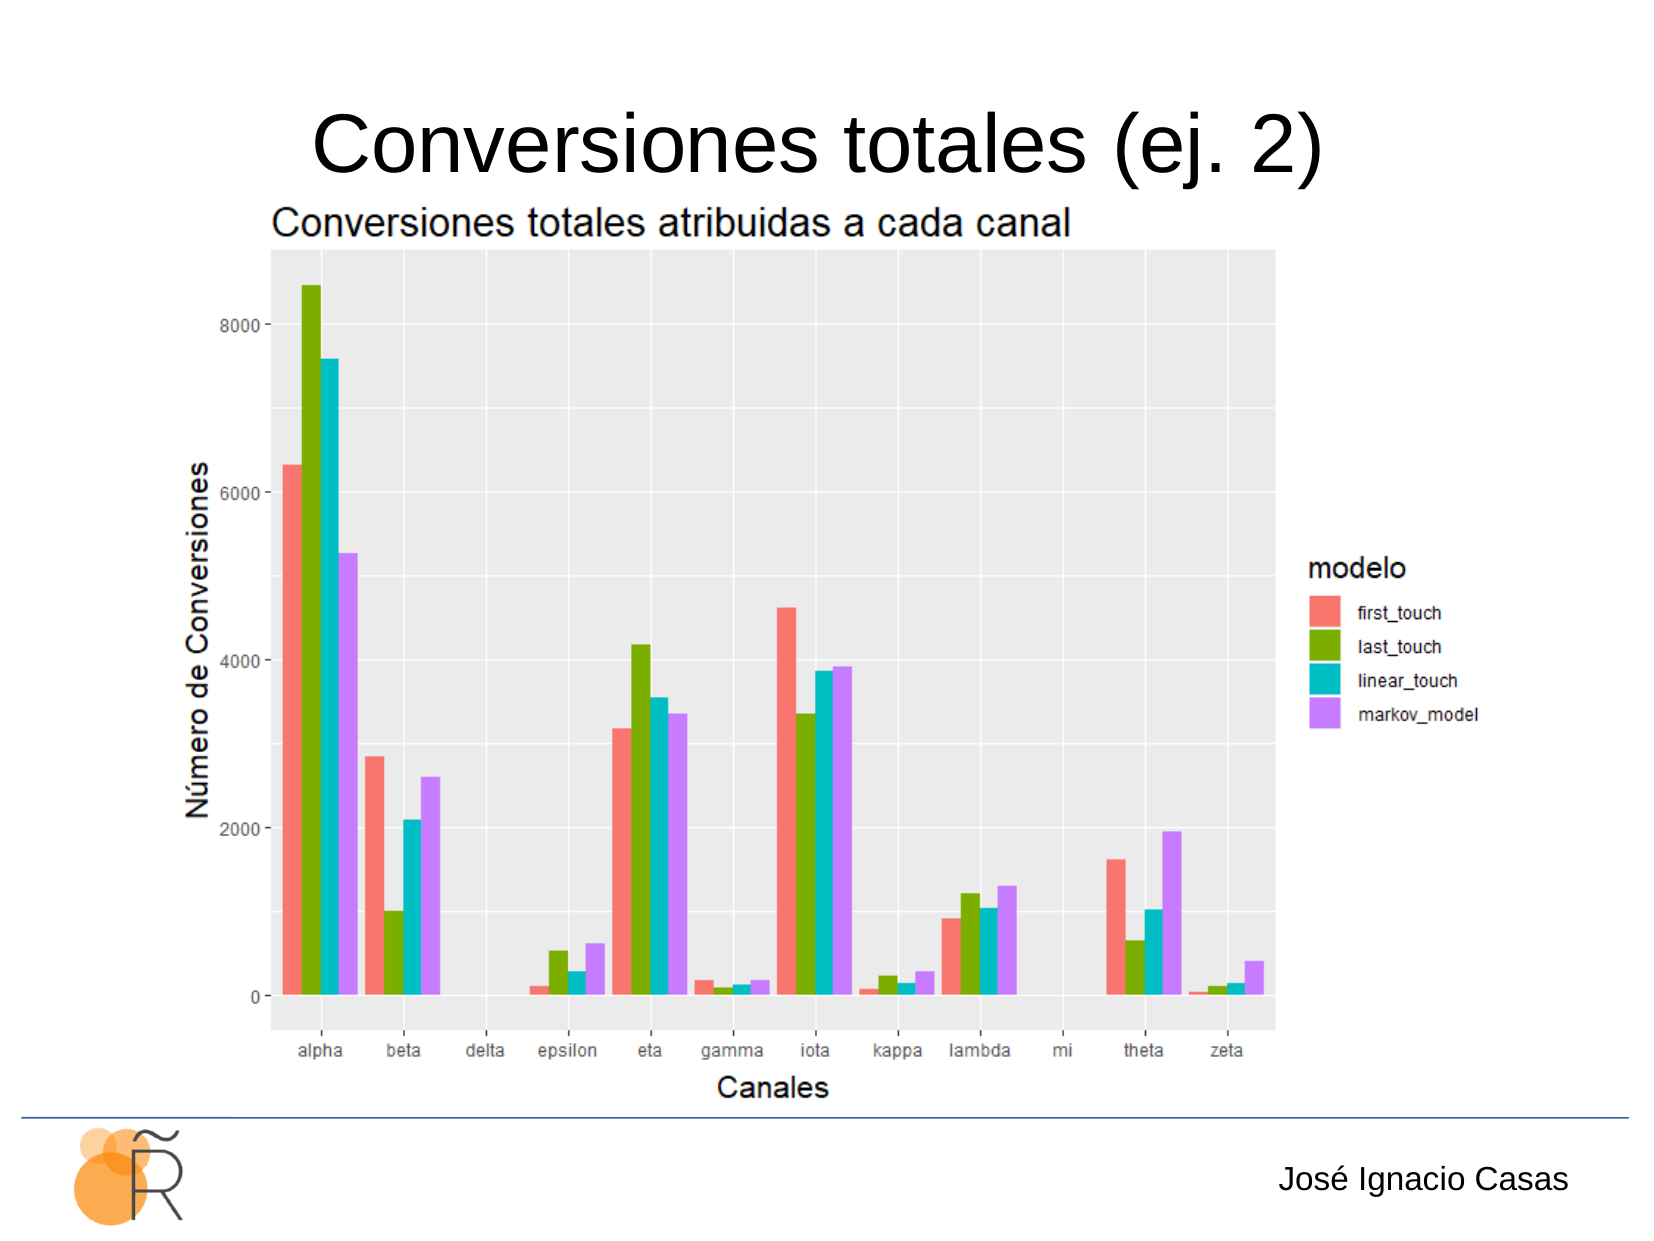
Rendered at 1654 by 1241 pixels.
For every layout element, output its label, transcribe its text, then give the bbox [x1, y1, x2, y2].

picture [59, 1119, 201, 1241]
title Conversiones totales (ej. 2) [82, 49, 1555, 241]
picture [59, 194, 1501, 1116]
